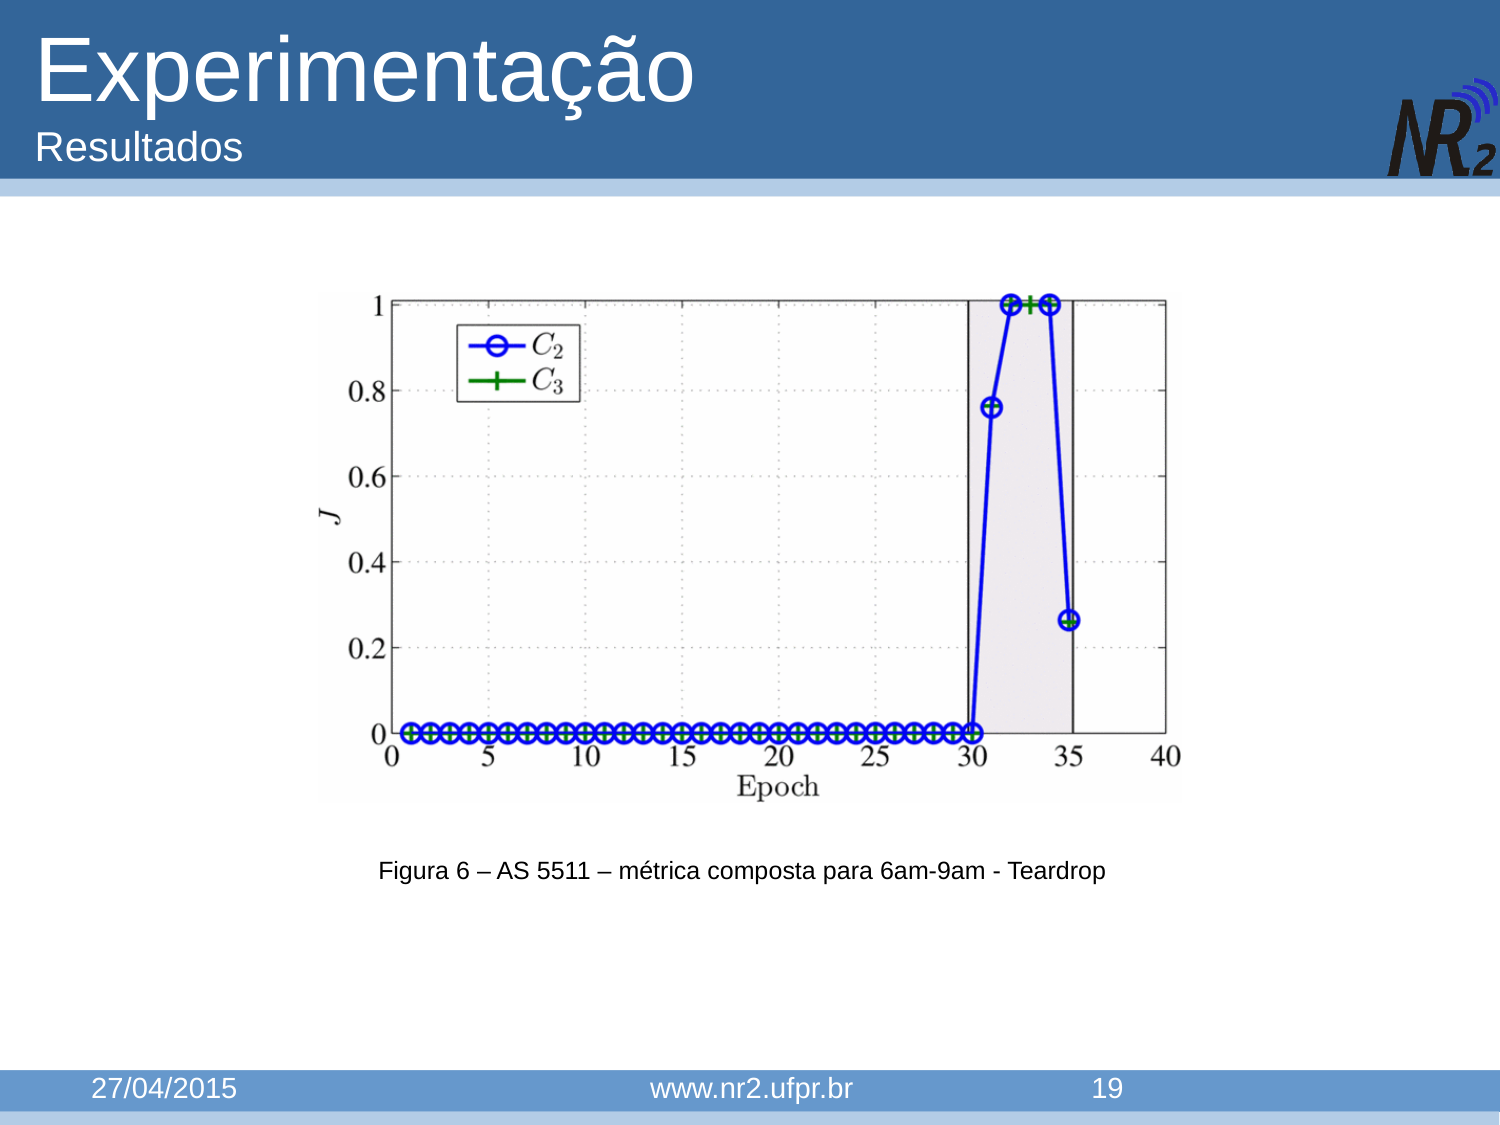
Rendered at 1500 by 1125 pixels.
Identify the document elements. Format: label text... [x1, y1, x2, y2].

text_box <número> [1076, 1061, 1427, 1114]
text_box Figura 6 – AS 5511 – métrica composta para 6am-9am - Teardrop [363, 847, 1137, 891]
text_box www.nr2.ufpr.br [513, 1061, 990, 1114]
picture [318, 292, 1182, 803]
text_box 27/04/2015 [76, 1061, 427, 1109]
picture [1387, 78, 1498, 176]
text_box Experimentação Resultados [19, 27, 1380, 153]
